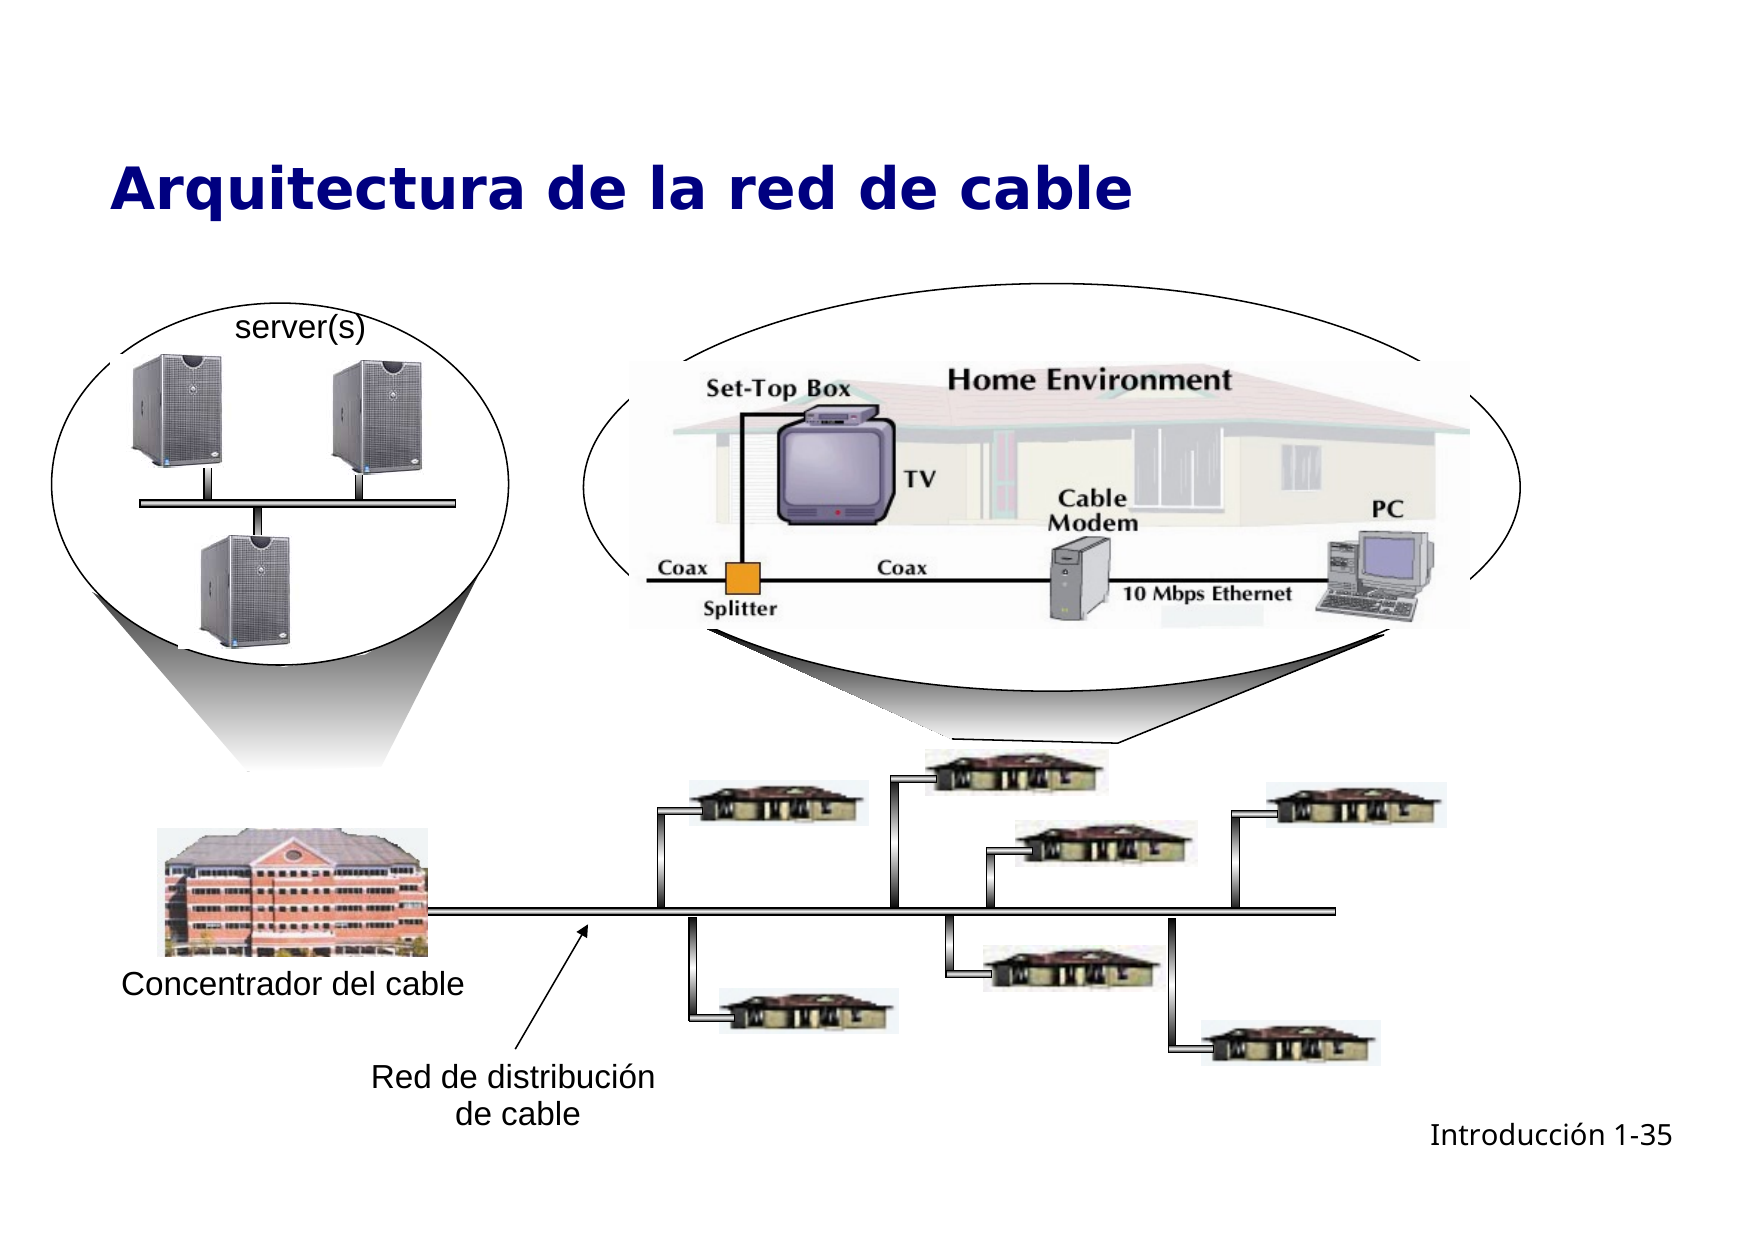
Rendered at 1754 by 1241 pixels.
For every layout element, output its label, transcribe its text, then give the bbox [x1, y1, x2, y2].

picture [1201, 1020, 1381, 1066]
picture [719, 988, 899, 1034]
picture [689, 780, 869, 826]
picture [925, 749, 1109, 796]
text_box [583, 399, 629, 576]
text_box [688, 917, 735, 1022]
text_box server(s) [220, 300, 382, 353]
text_box [51, 309, 509, 772]
picture [1266, 782, 1447, 828]
text_box [1470, 395, 1521, 580]
text_box [684, 283, 1420, 361]
text_box [707, 629, 1389, 744]
text_box [428, 775, 1336, 978]
title Arquitectura de la red de cable [96, 78, 1672, 301]
picture [157, 828, 428, 957]
picture [178, 535, 310, 650]
picture [983, 945, 1166, 992]
picture [1015, 820, 1198, 867]
picture [310, 360, 442, 475]
text_box [1168, 918, 1214, 1053]
text_box Red de distribución de cable [355, 1050, 671, 1141]
picture [629, 361, 1470, 629]
text_box Concentrador del cable [106, 957, 481, 1010]
picture [110, 354, 242, 469]
